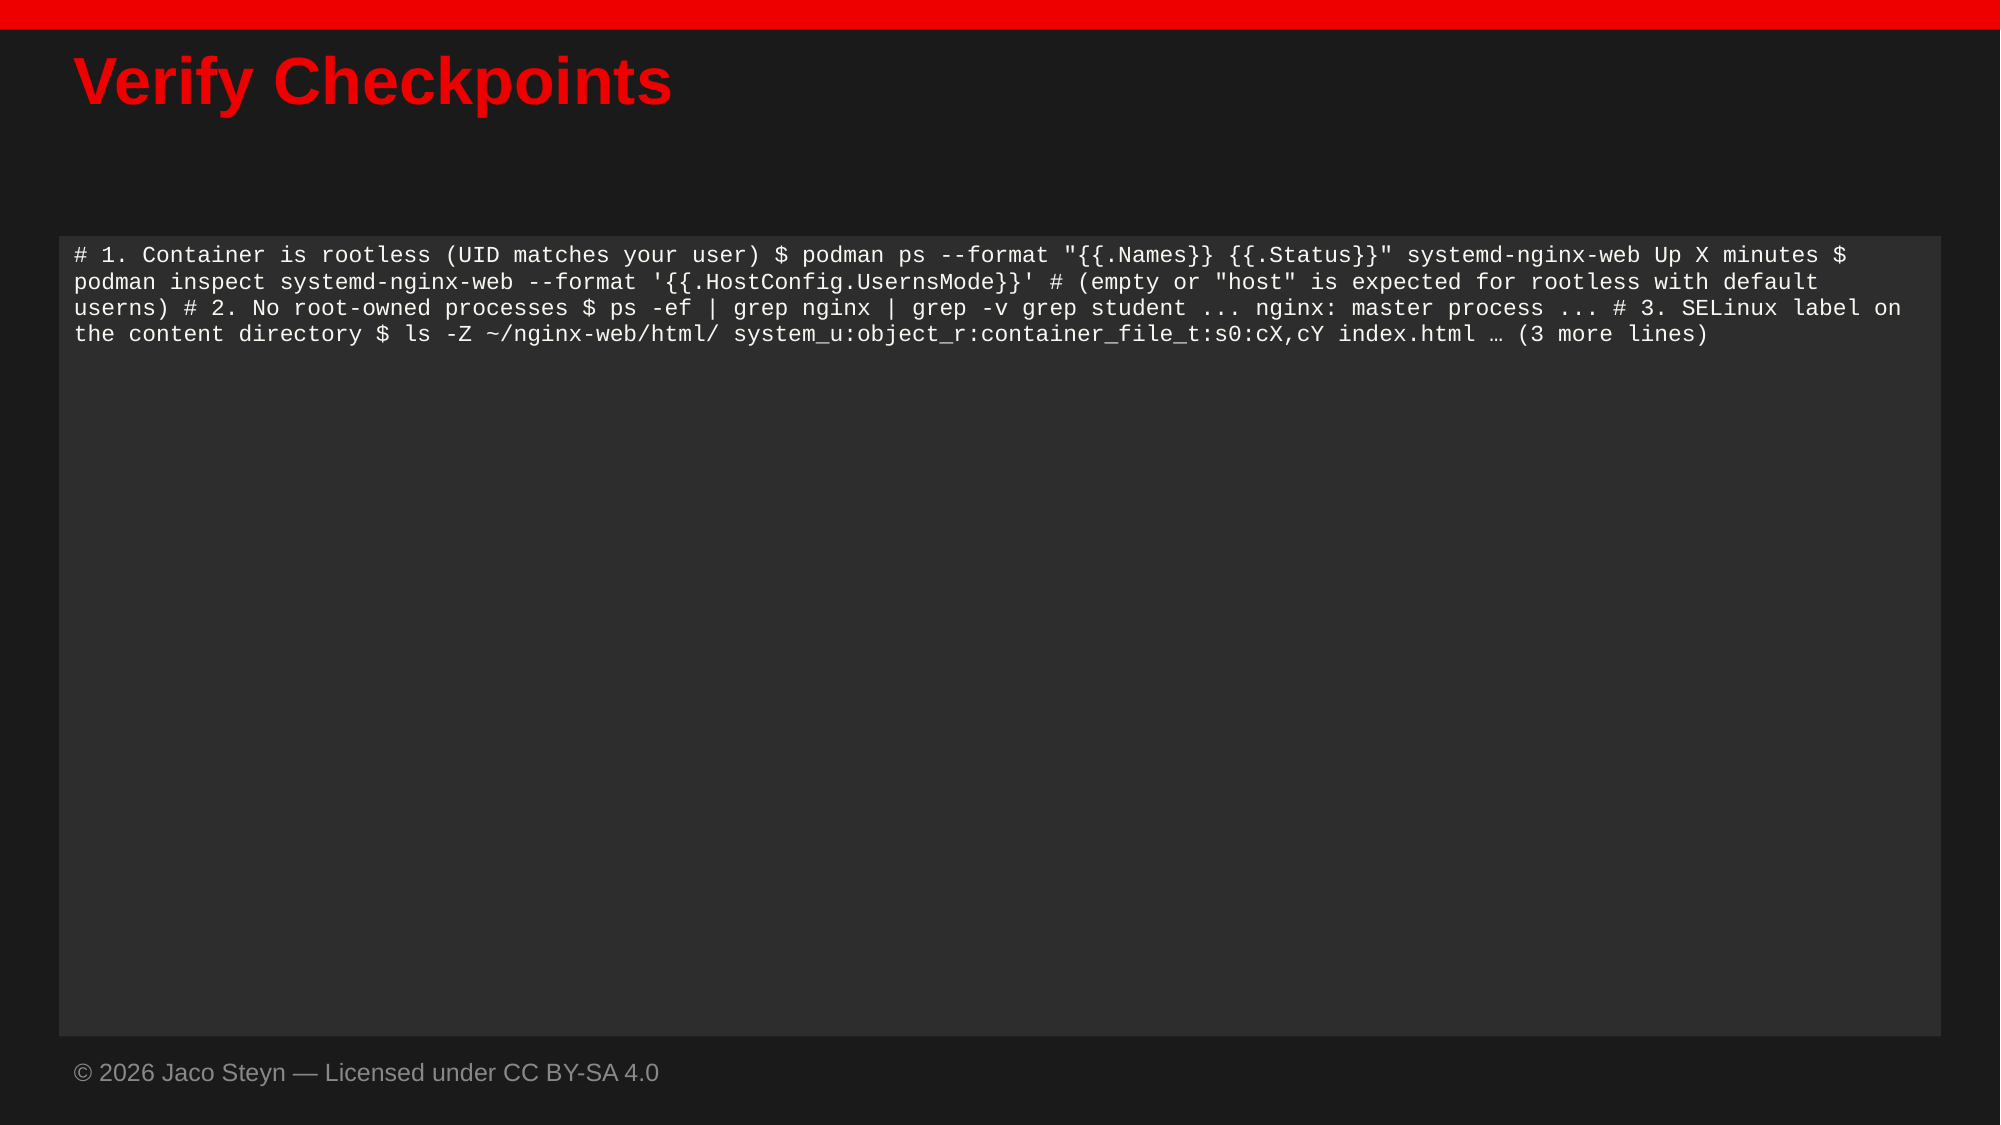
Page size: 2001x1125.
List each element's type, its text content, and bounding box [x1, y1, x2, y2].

text_box # 1. Container is rootless (UID matches your user) $ podman ps --format "{{.Names}} {{.Status}}" systemd-nginx-web Up X minutes $ podman inspect systemd-nginx-web --format '{{.HostConfig.UsernsMode}}' # (empty or "host" is expected for rootless with default userns) # 2. No root-owned processes $ ps -ef | grep nginx | grep -v grep student ... nginx: master process ... # 3. SELinux label on the content directory $ ls -Z ~/nginx-web/html/ system_u:object_r:container_file_t:s0:cX,cY index.html … (3 more lines) [59, 236, 1942, 1037]
text_box [0, 0, 2001, 30]
text_box © 2026 Jaco Steyn — Licensed under CC BY-SA 4.0 [59, 1051, 1942, 1093]
text_box Verify Checkpoints [59, 36, 1942, 208]
